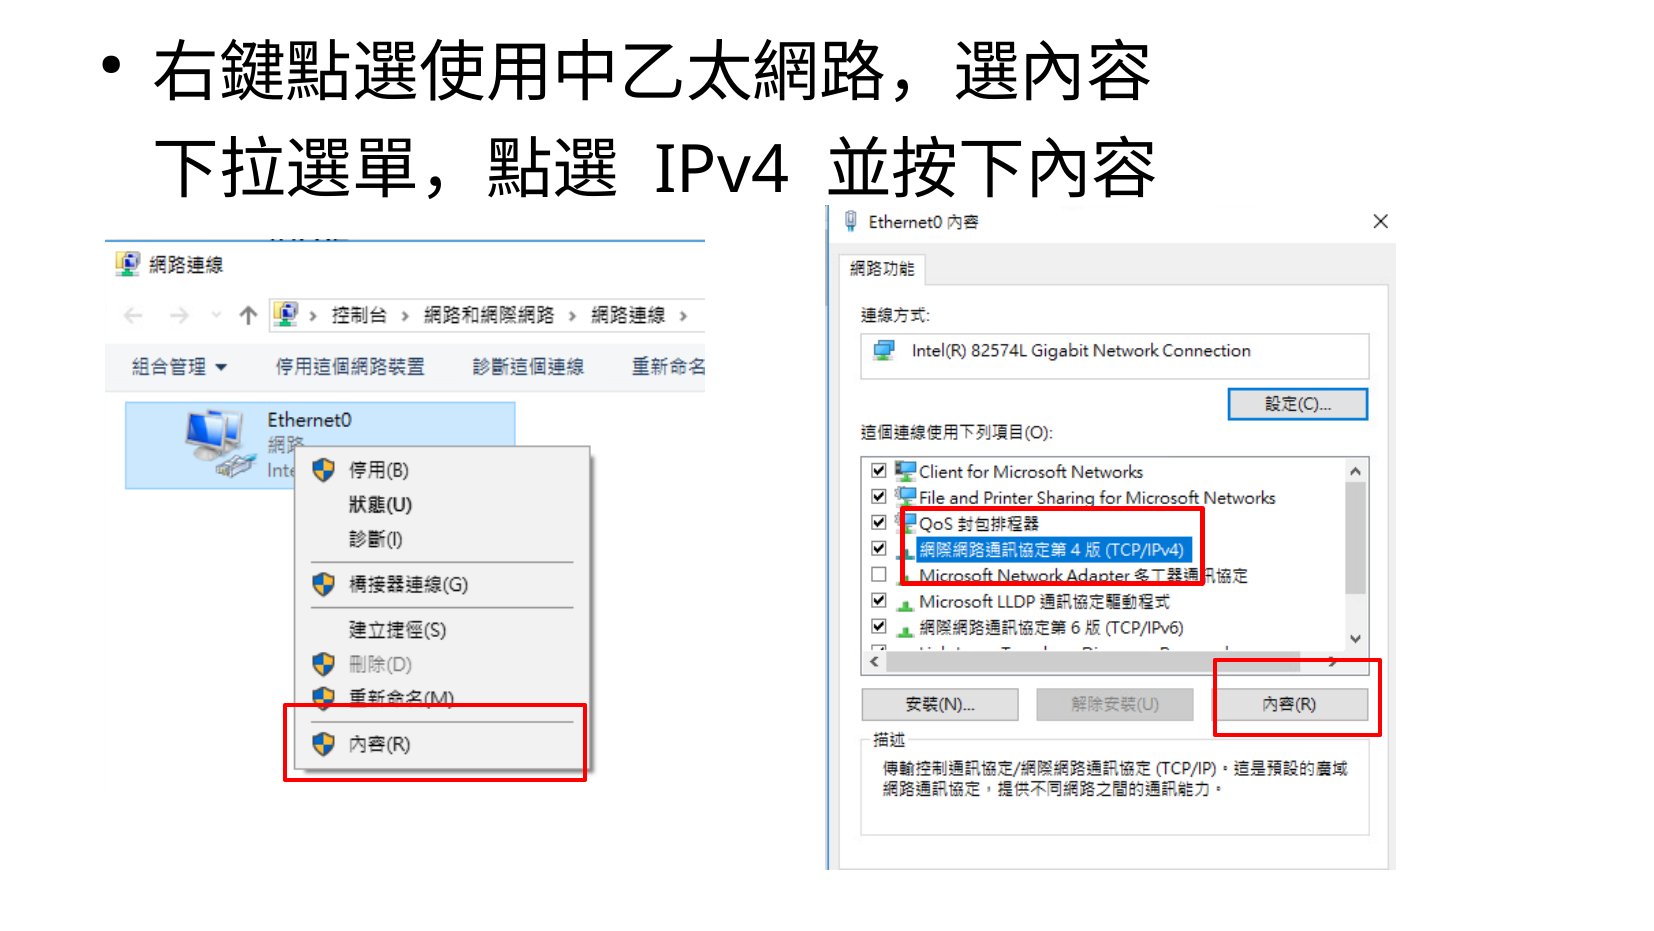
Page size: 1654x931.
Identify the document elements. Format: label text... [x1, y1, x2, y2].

picture [105, 239, 705, 792]
title 右鍵點選使用中乙太網路，選內容 下拉選單，點選 IPv4 並按下內容 [81, 18, 1570, 212]
picture [825, 212, 1396, 871]
